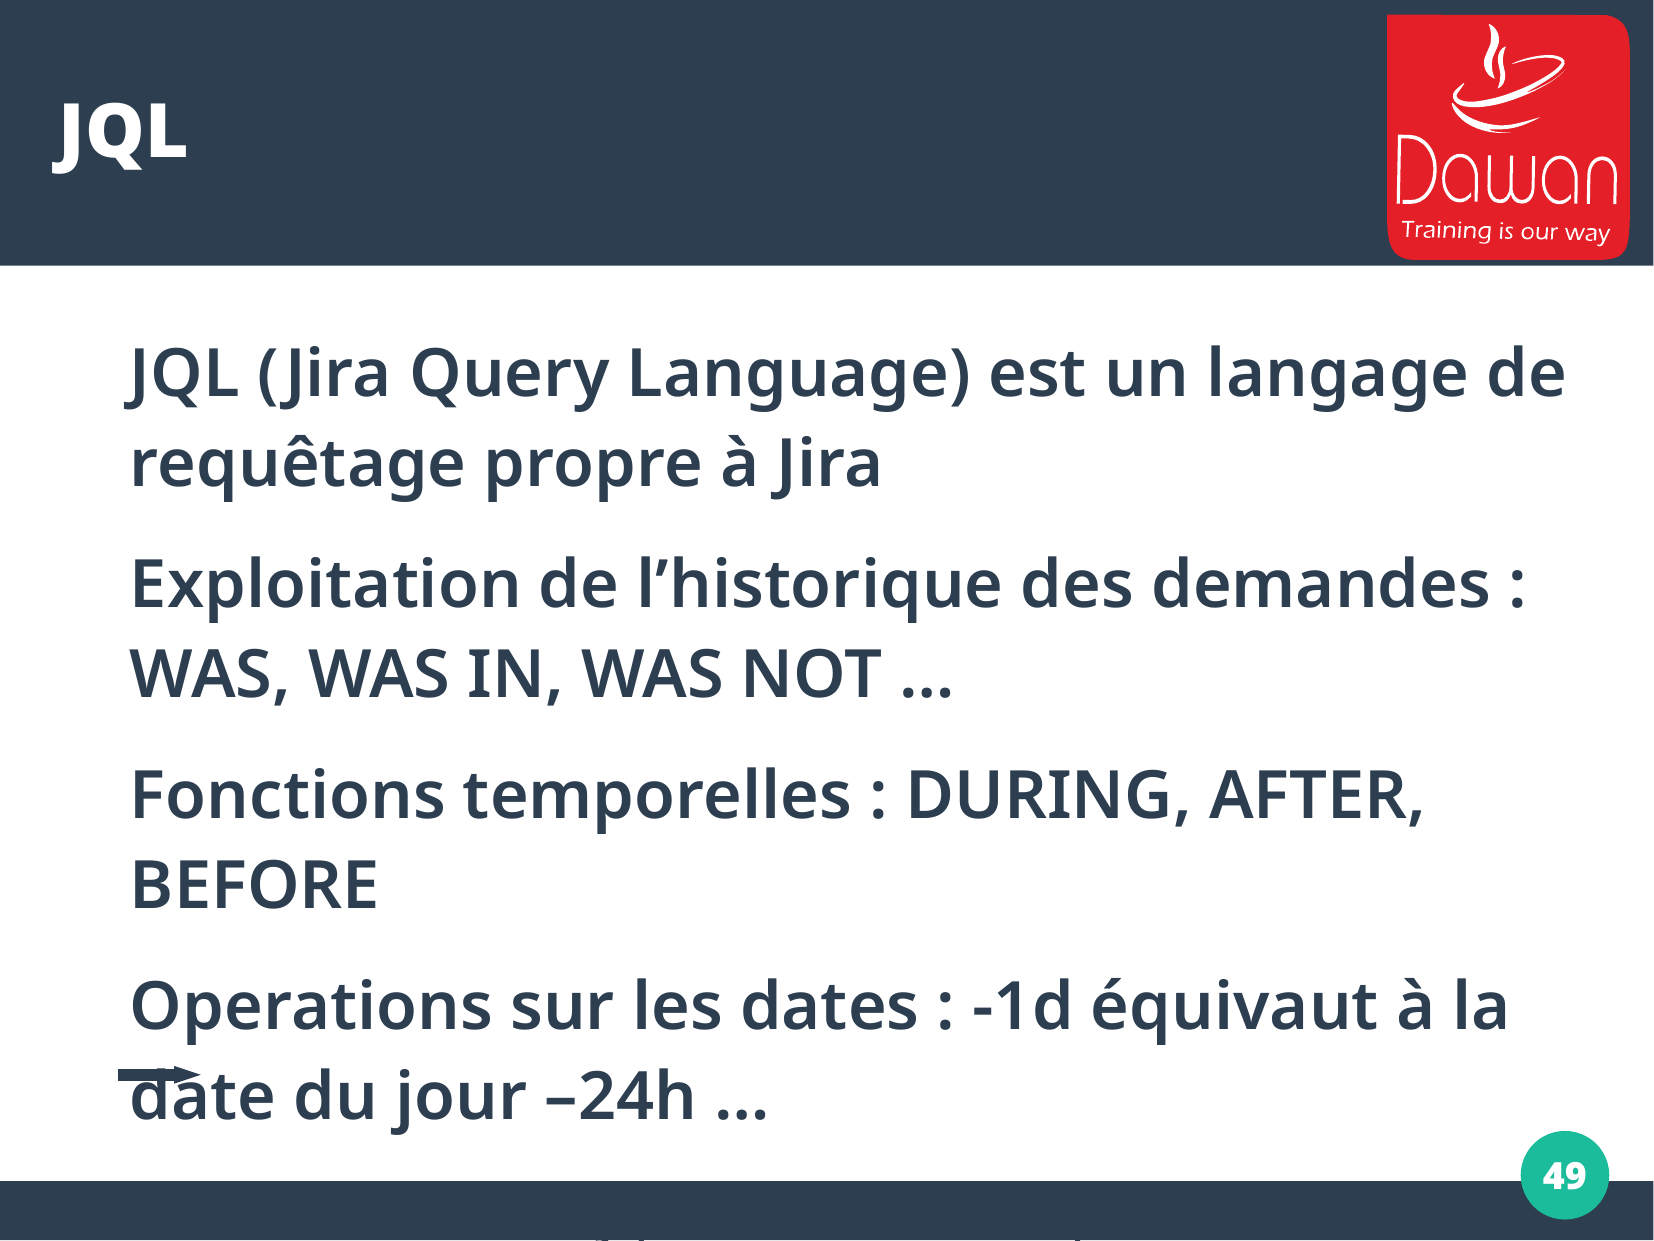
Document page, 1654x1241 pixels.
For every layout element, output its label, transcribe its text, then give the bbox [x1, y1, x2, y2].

list [141, 1104, 157, 1113]
list JQL (Jira Query Language) est un langage de requêtage propre à Jira Exploitation de l’historique des demandes : WAS, WAS IN, WAS NOT … Fonctions temporelles : DURING, AFTER, BEFORE Operations sur les dates : -1d équivaut à la date du jour –24h … Voir atlassian-jql-cheat-sheet-2.pdf [59, 324, 1595, 1104]
list [426, 1104, 443, 1113]
list [349, 1104, 364, 1113]
list [469, 1104, 484, 1113]
picture [1387, 14, 1630, 260]
list [59, 1104, 1595, 1152]
list [183, 1104, 197, 1113]
title JQL [59, 49, 1387, 207]
list [305, 1104, 321, 1113]
